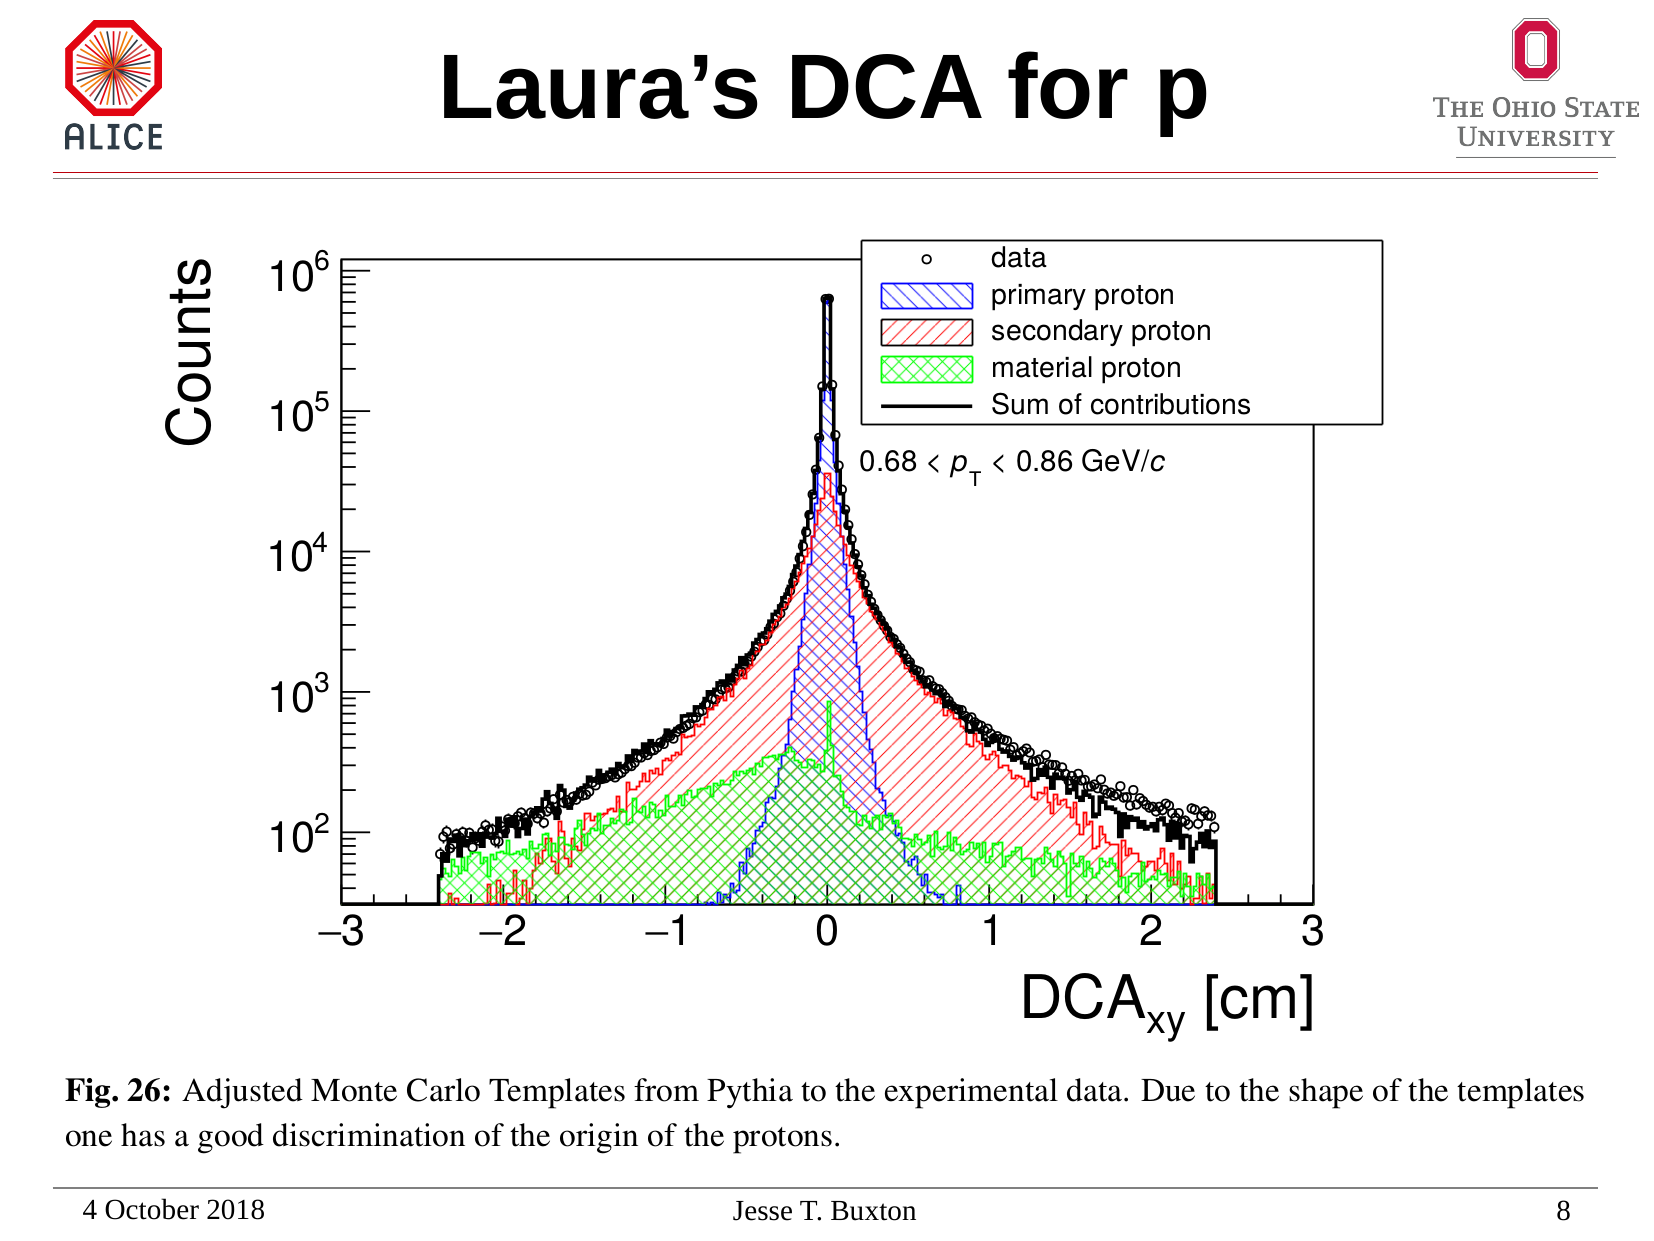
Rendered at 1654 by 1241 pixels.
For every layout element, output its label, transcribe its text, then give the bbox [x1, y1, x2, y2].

picture [59, 212, 1594, 1158]
picture [1513, 5, 1642, 171]
title Laura’s DCA for p [137, 1, 1513, 172]
picture [65, 20, 137, 150]
